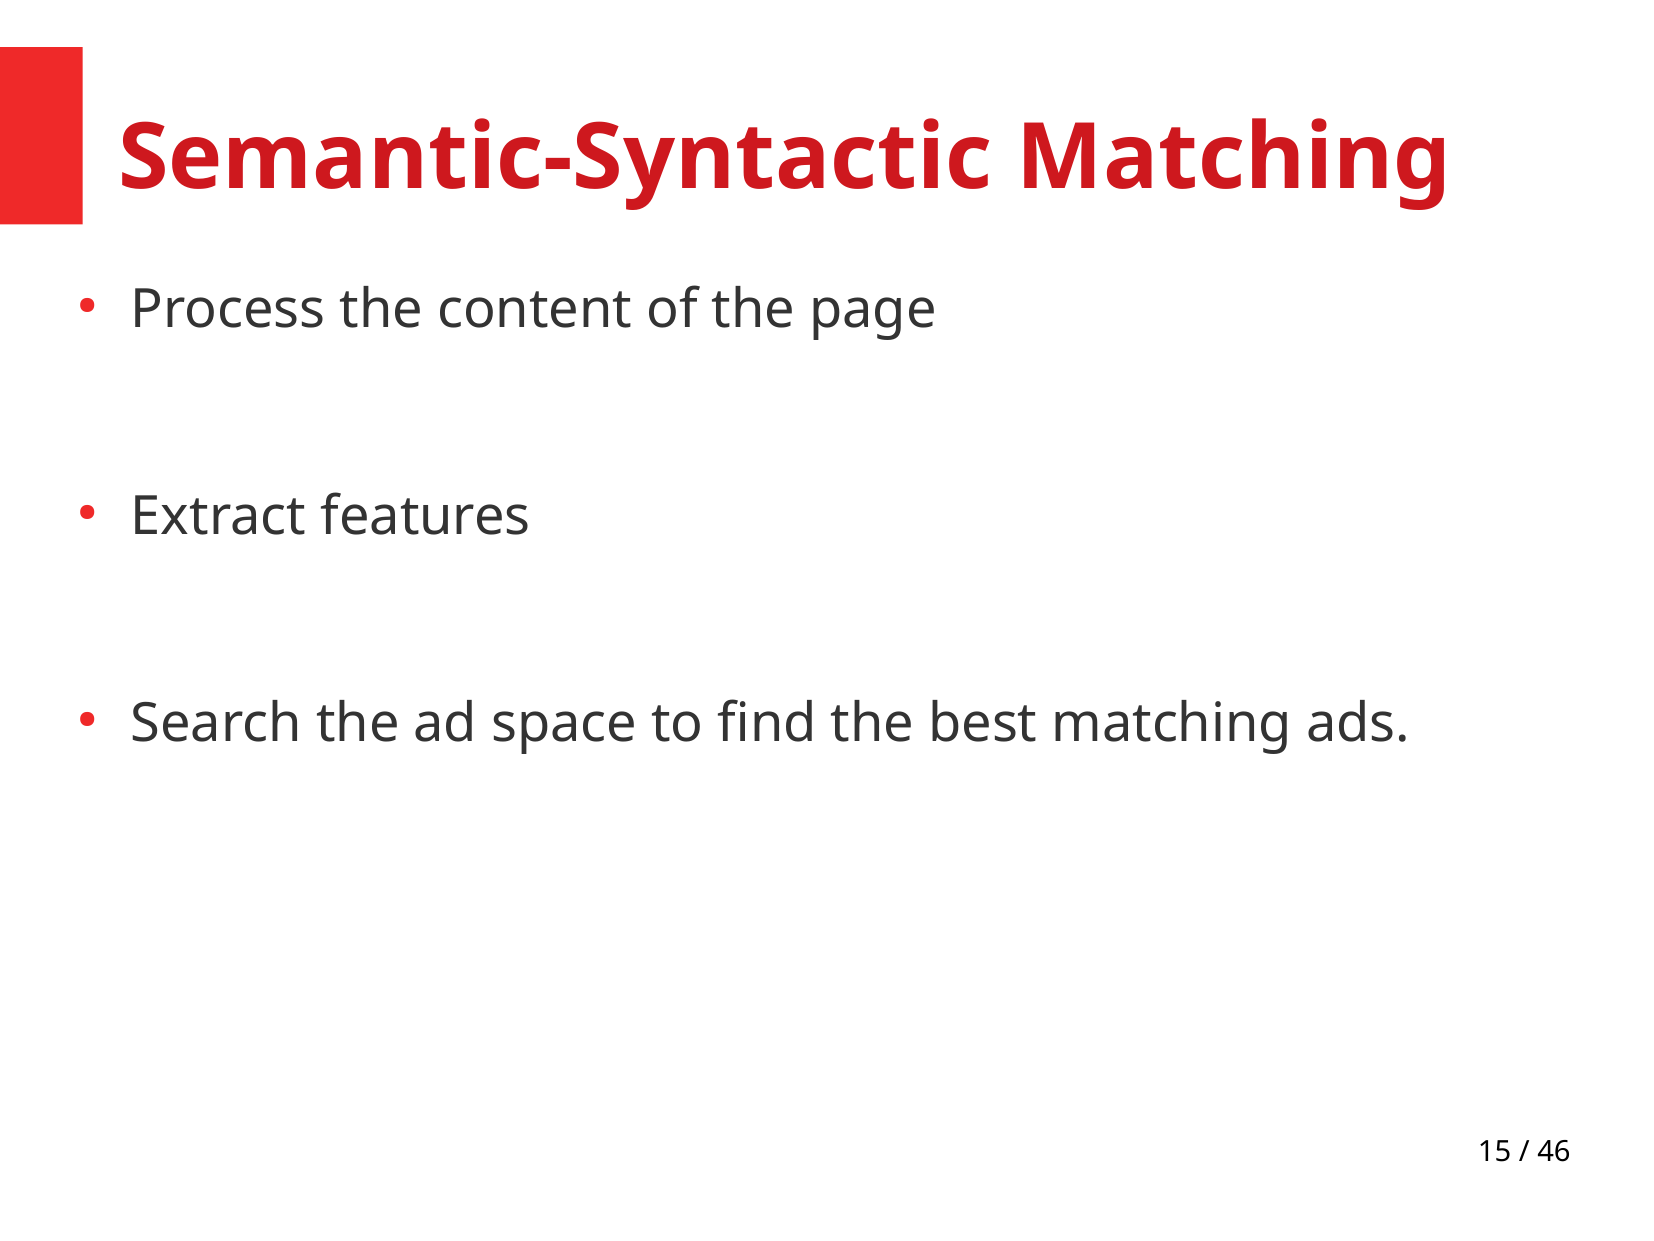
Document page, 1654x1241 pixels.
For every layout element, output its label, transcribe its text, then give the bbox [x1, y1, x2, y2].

list Process the content of the page Extract features Search the ad space to find the best matching ads. [60, 270, 1576, 1186]
title Semantic-Syntactic Matching [118, 49, 1571, 257]
